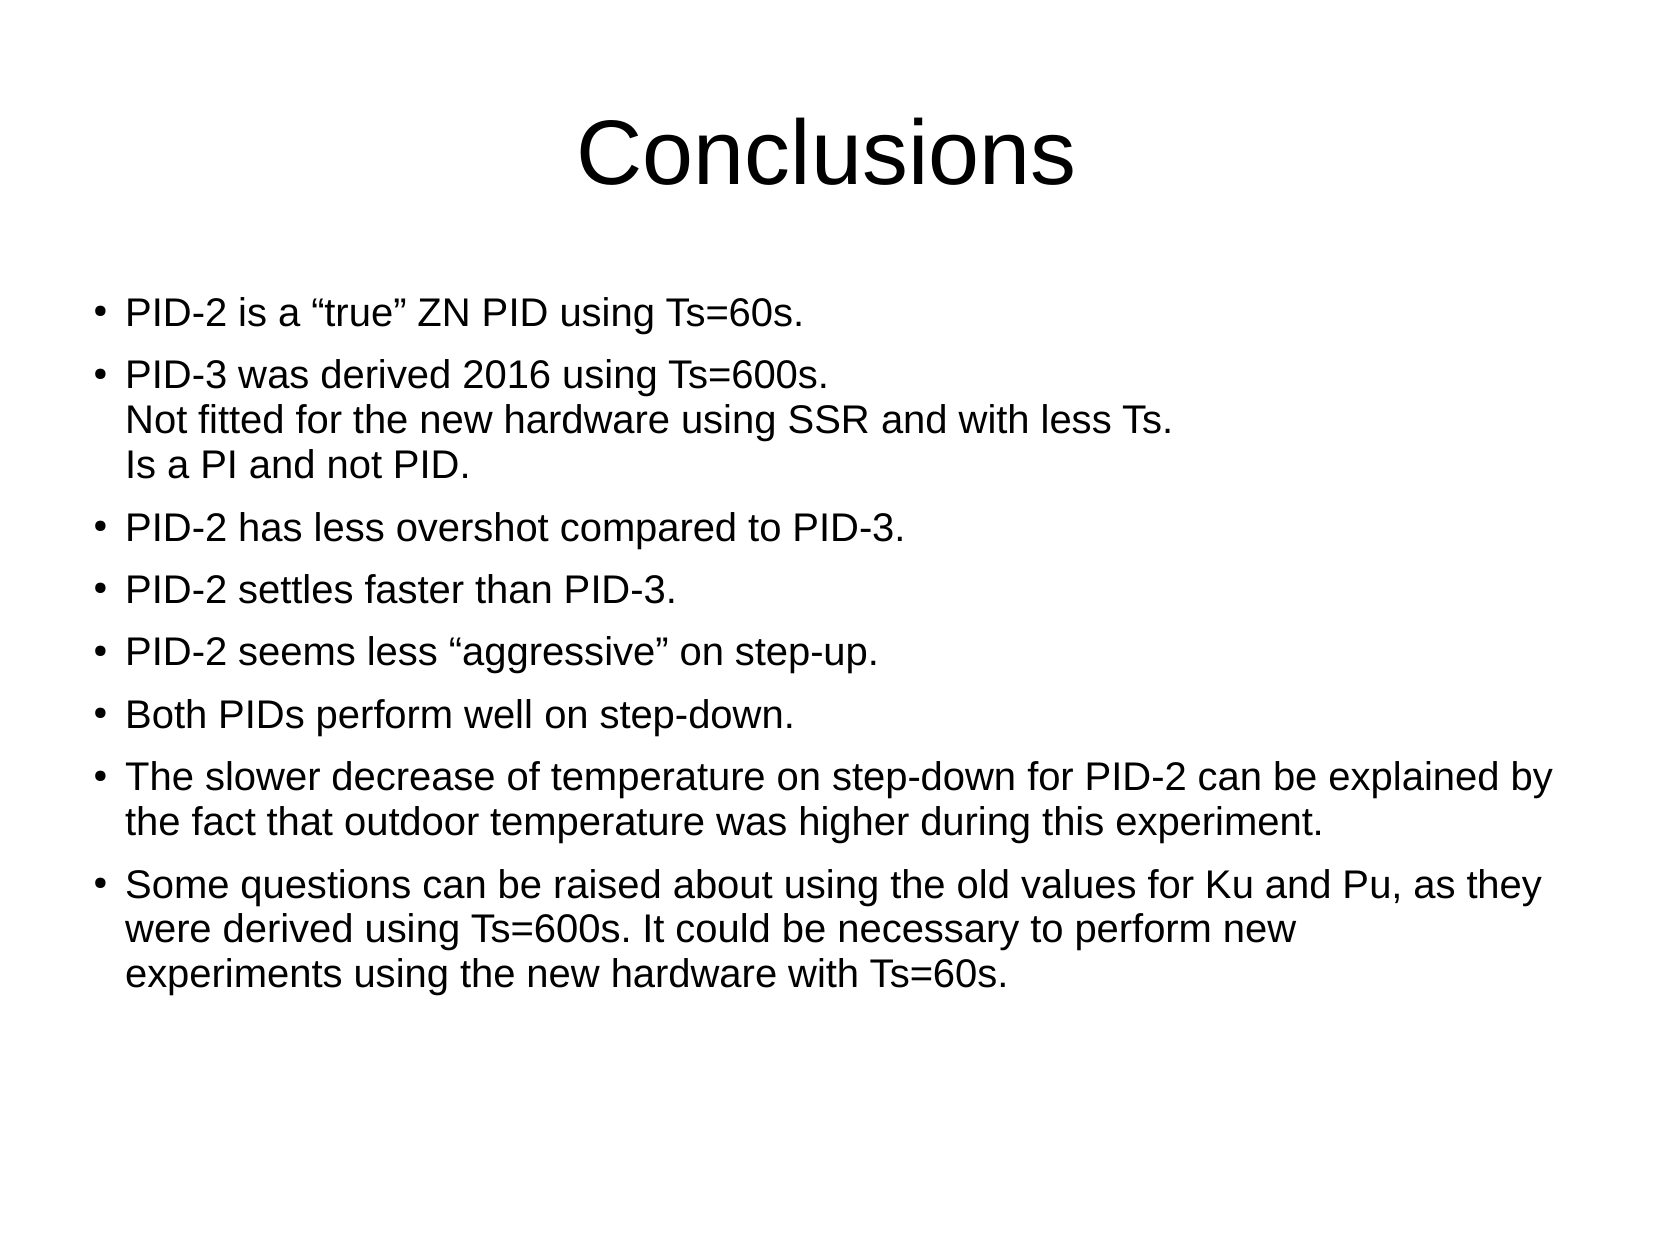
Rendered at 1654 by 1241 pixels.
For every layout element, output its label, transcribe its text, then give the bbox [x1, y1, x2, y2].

list PID-2 is a “true” ZN PID using Ts=60s. PID-3 was derived 2016 using Ts=600s. Not fitted for the new hardware using SSR and with less Ts. Is a PI and not PID. PID-2 has less overshot compared to PID-3. PID-2 settles faster than PID-3. PID-2 seems less “aggressive” on step-up. Both PIDs perform well on step-down. The slower decrease of temperature on step-down for PID-2 can be explained by the fact that outdoor temperature was higher during this experiment. Some questions can be raised about using the old values for Ku and Pu, as they were derived using Ts=600s. It could be necessary to perform new experiments using the new hardware with Ts=60s. [82, 290, 1571, 1010]
title Conclusions [82, 49, 1571, 257]
